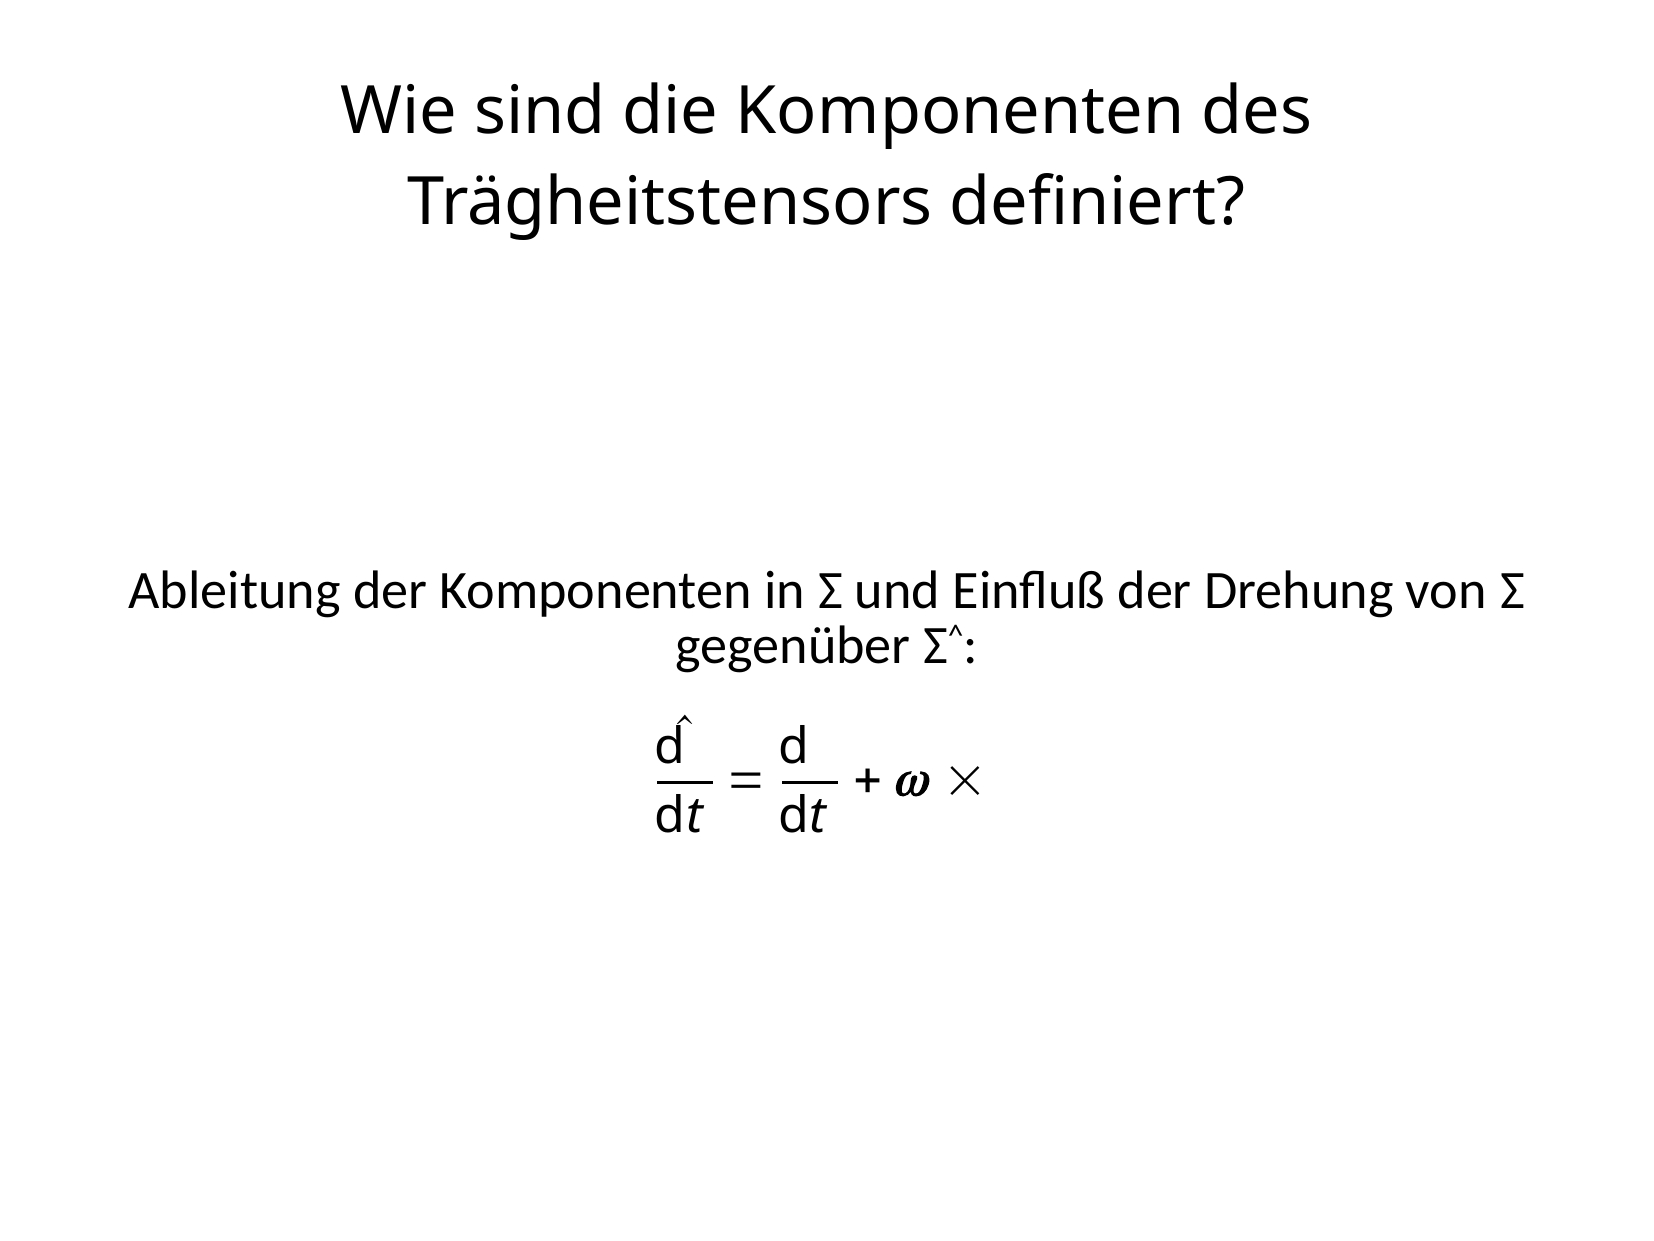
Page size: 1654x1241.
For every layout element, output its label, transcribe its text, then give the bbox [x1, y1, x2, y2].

chart [648, 712, 1005, 847]
subtitle Ableitung der Komponenten in Σ und Einfluß der Drehung von Σ gegenüber Σ^: [82, 290, 1571, 1010]
title Wie sind die Komponenten des Trägheitstensors definiert? [82, 49, 1571, 257]
